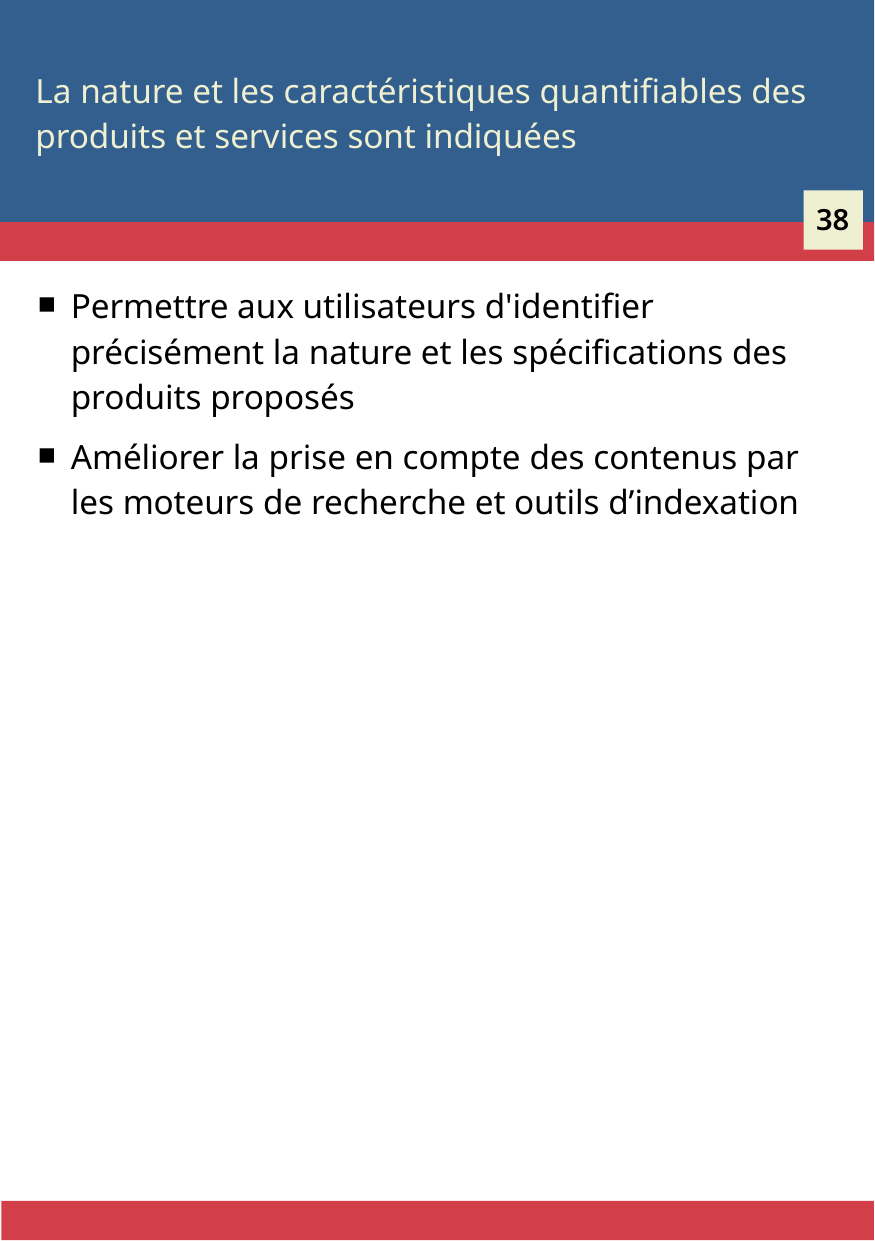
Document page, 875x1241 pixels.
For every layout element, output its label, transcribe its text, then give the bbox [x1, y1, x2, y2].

title La nature et les caractéristiques quantifiables des produits et services sont indiquées [35, 13, 839, 213]
text_box 38 [803, 188, 863, 249]
list Permettre aux utilisateurs d'identifier précisément la nature et les spécifications des produits proposés Améliorer la prise en compte des contenus par les moteurs de recherche et outils d’indexation [23, 283, 839, 1111]
